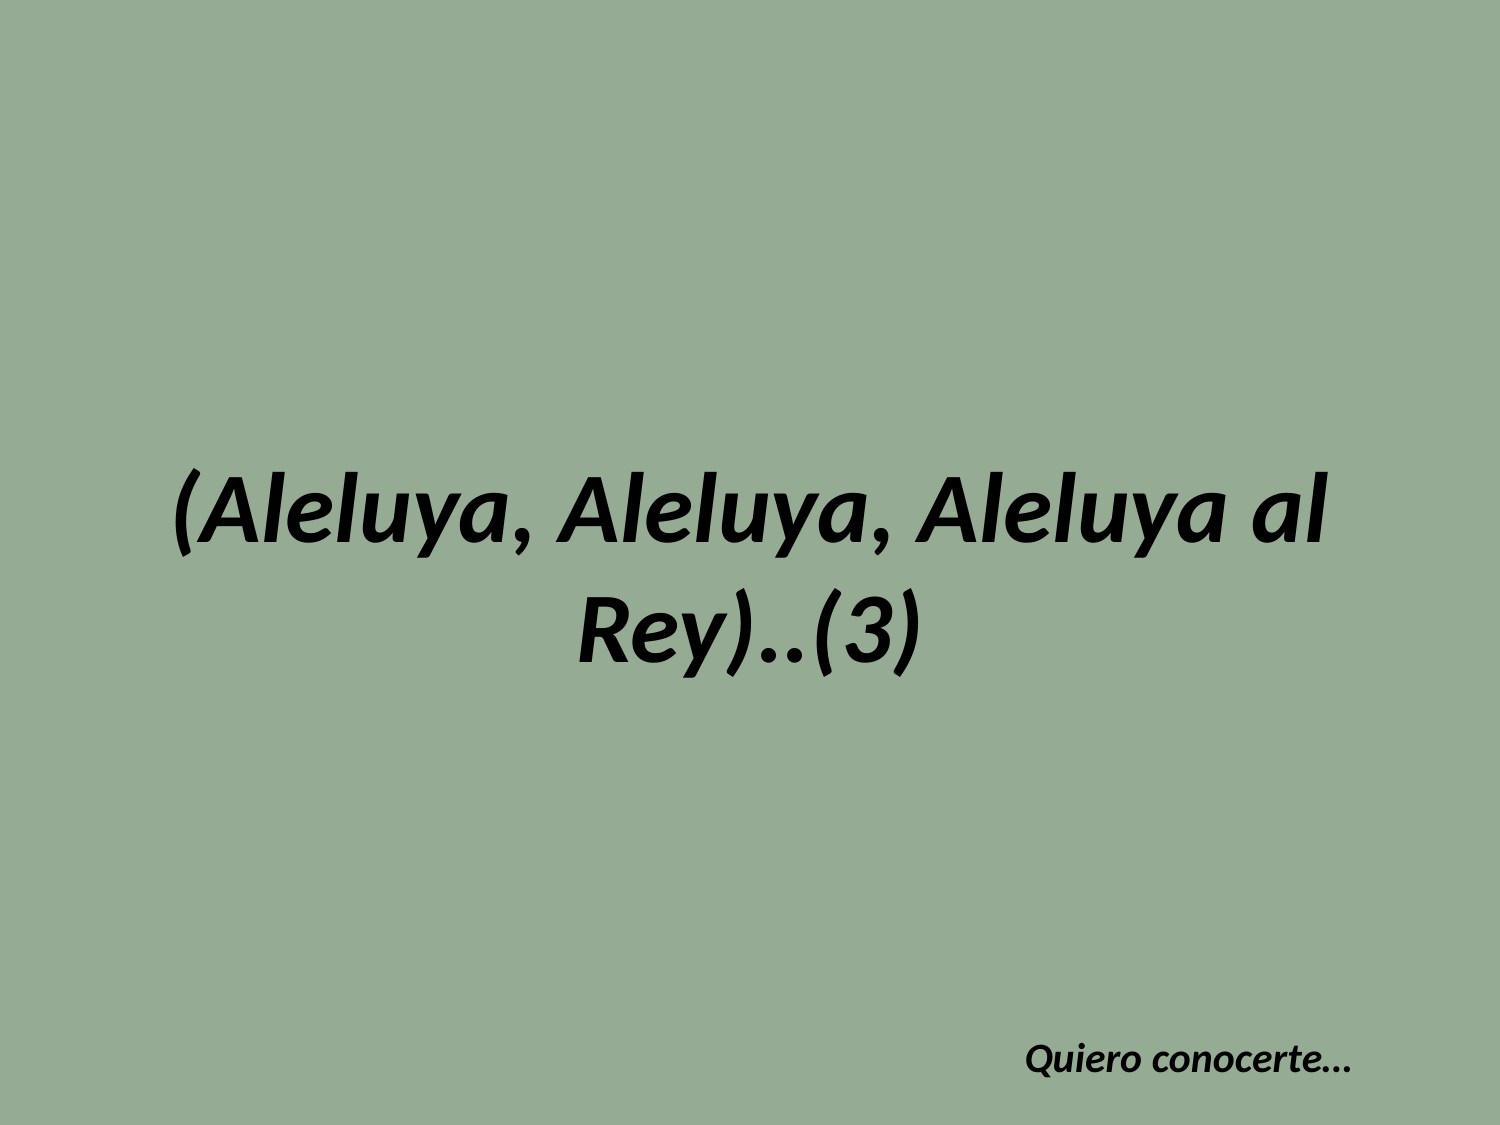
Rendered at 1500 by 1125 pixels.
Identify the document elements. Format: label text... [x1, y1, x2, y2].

title (Aleluya, Aleluya, Aleluya al Rey)..(3) [75, 468, 1426, 657]
text_box Quiero conocerte… [1009, 1023, 1459, 1089]
